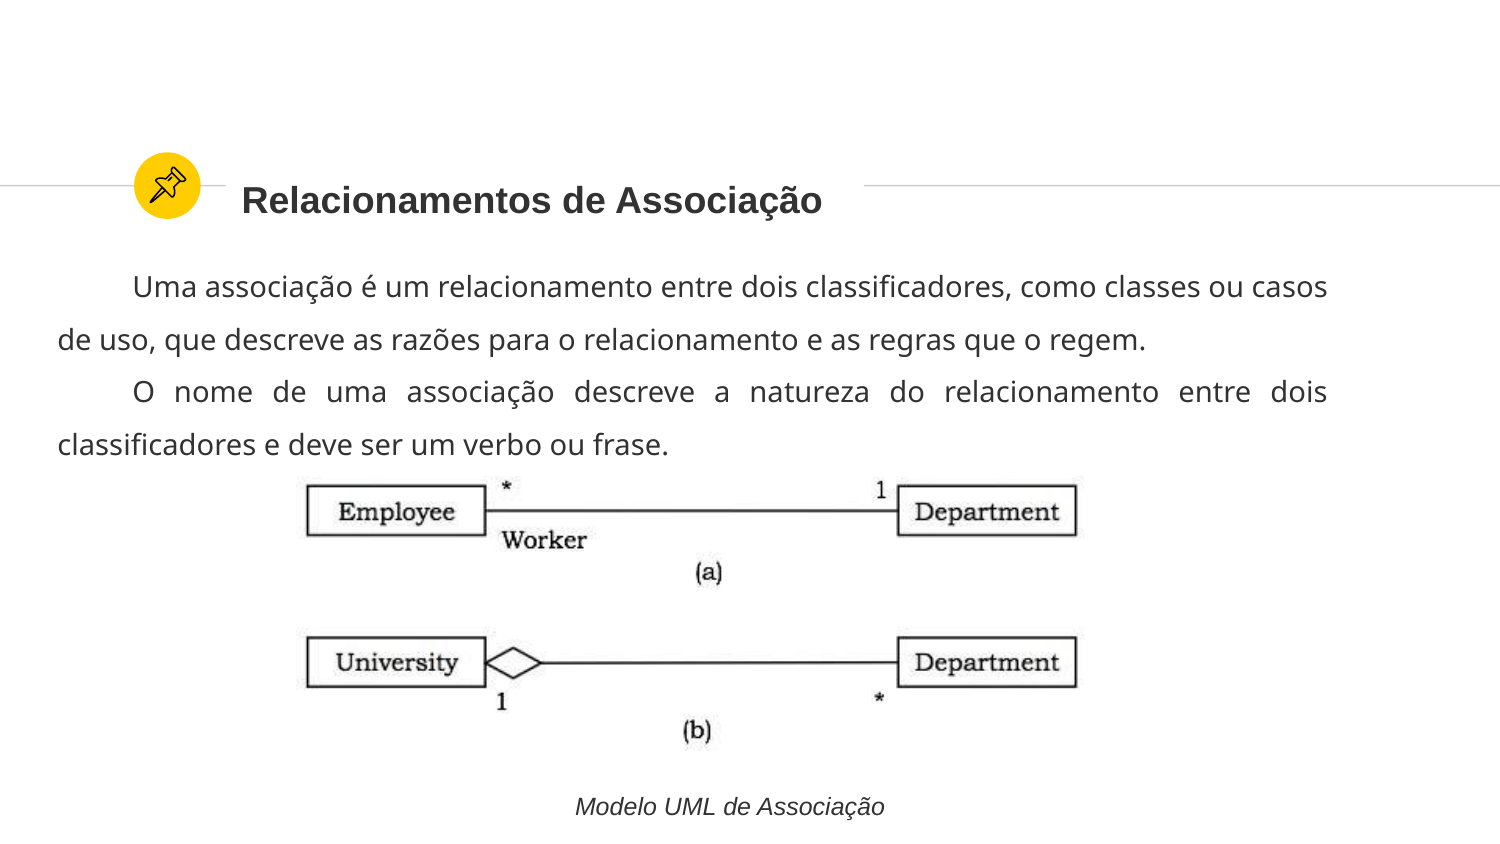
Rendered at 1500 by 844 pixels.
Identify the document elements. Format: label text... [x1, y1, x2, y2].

title Relacionamentos de Associação [226, 151, 863, 223]
list Uma associação é um relacionamento entre dois classificadores, como classes ou casos de uso, que descreve as razões para o relacionamento e as regras que o regem. O nome de uma associação descreve a natureza do relacionamento entre dois classificadores e deve ser um verbo ou frase. Modelo UML de Associação [42, 236, 1344, 776]
picture [296, 464, 1089, 751]
